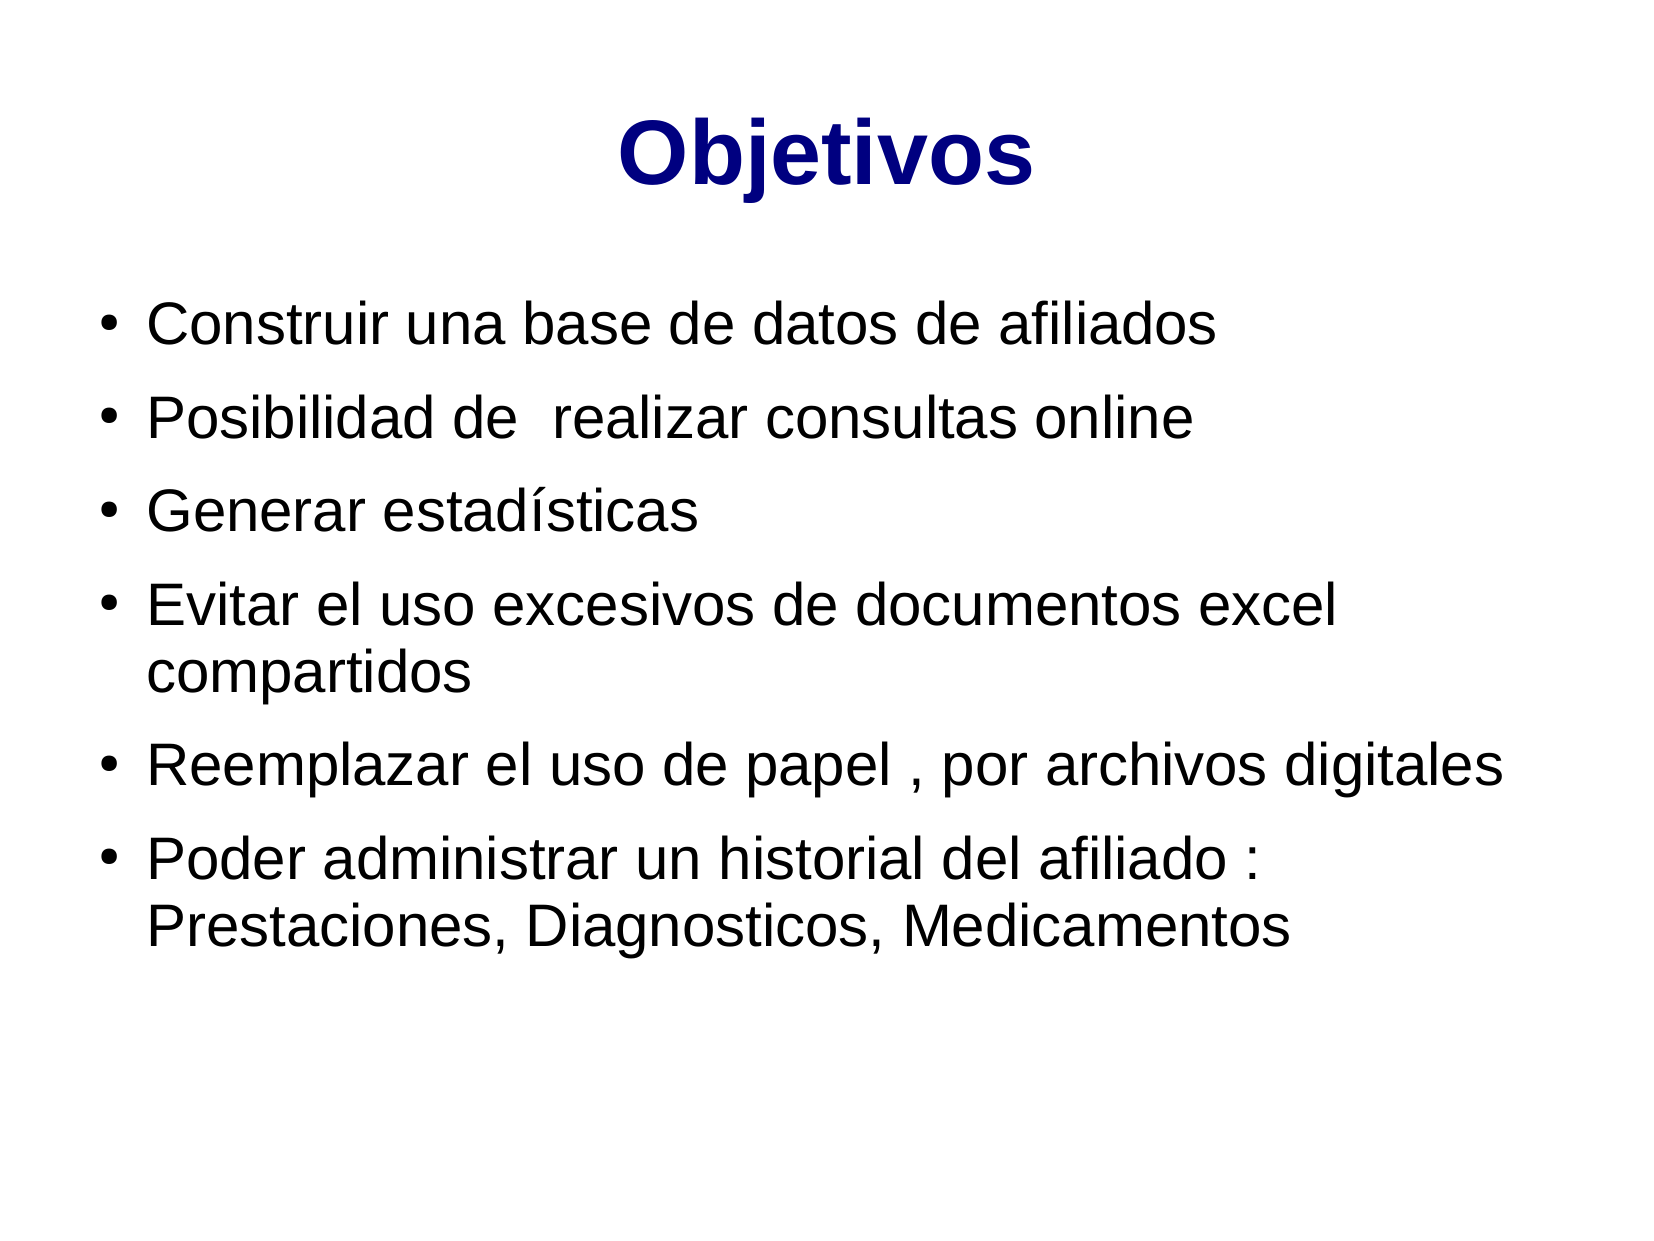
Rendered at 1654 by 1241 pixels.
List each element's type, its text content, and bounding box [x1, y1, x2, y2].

title Objetivos [82, 49, 1571, 257]
list Construir una base de datos de afiliados Posibilidad de realizar consultas online Generar estadísticas Evitar el uso excesivos de documentos excel compartidos Reemplazar el uso de papel , por archivos digitales Poder administrar un historial del afiliado : Prestaciones, Diagnosticos, Medicamentos [82, 290, 1538, 1010]
